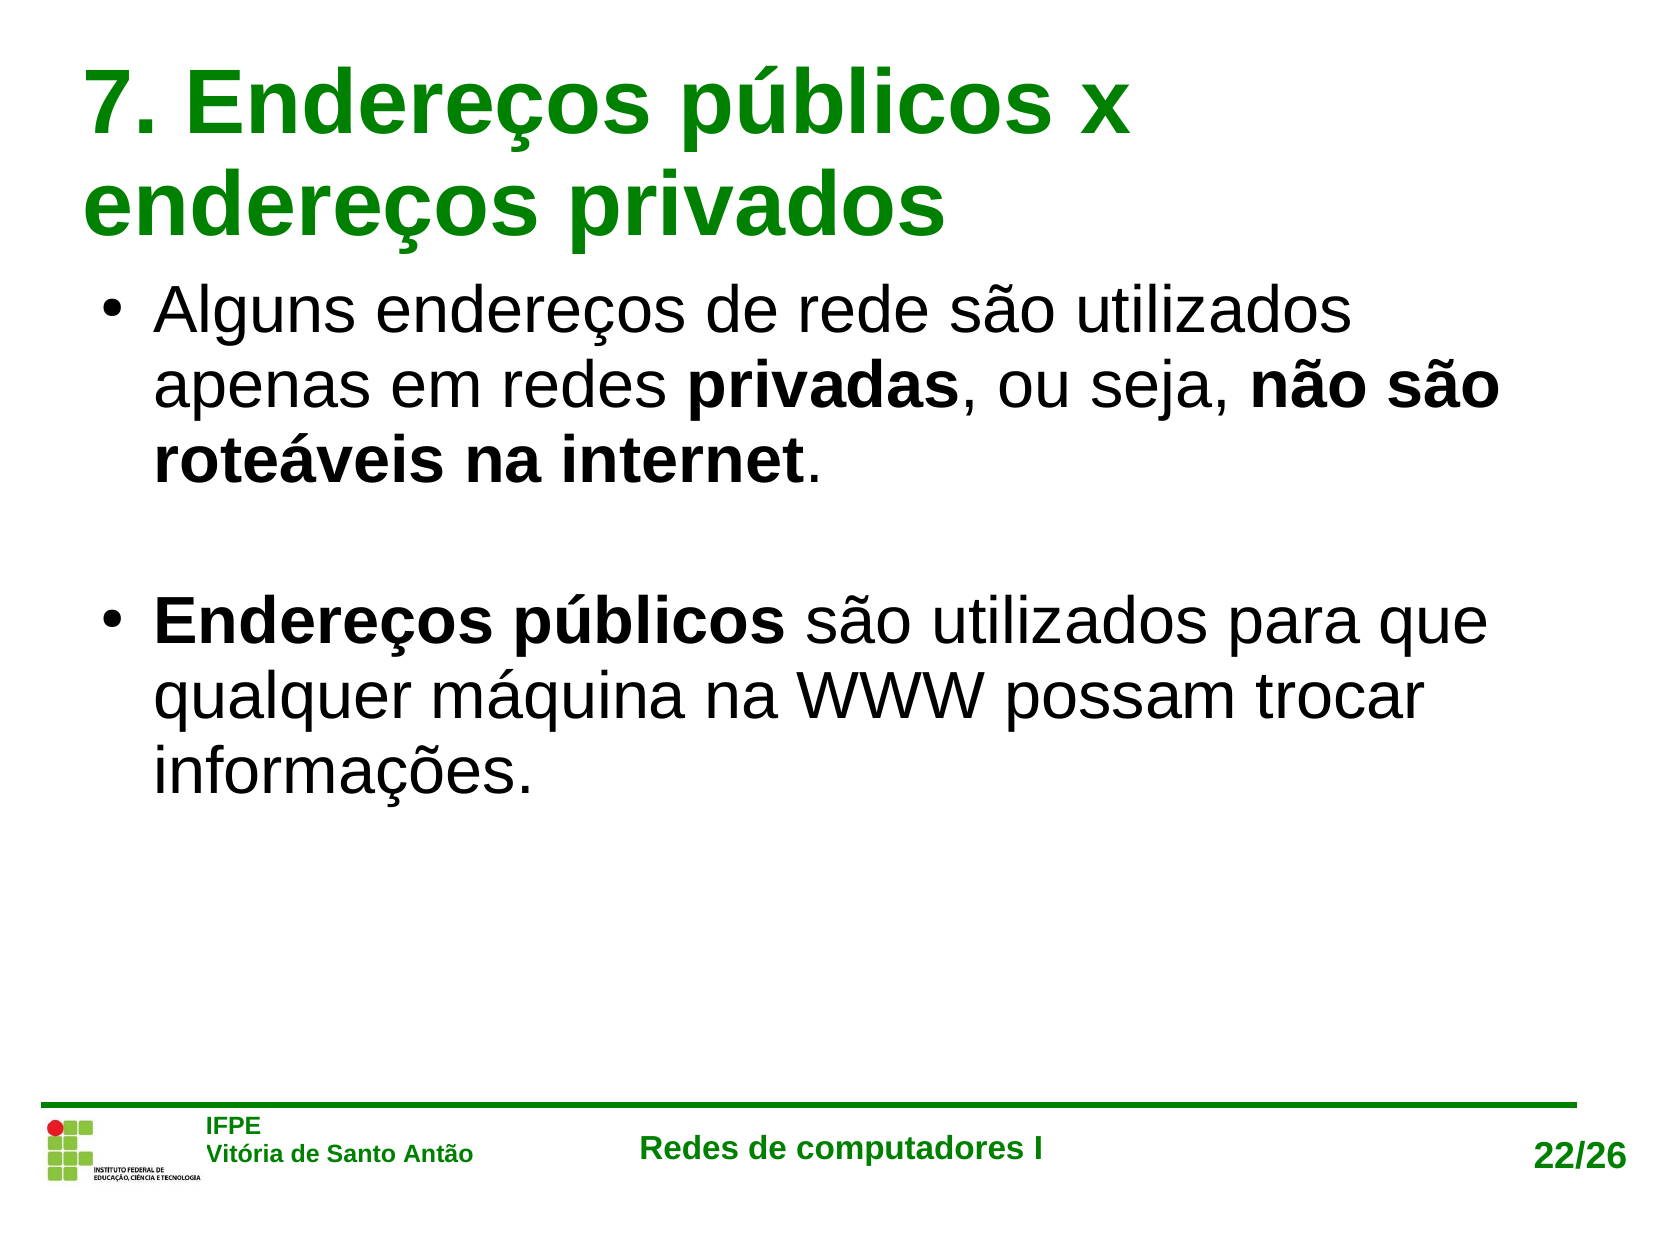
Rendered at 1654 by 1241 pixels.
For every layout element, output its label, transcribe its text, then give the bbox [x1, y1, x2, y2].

picture [39, 1111, 207, 1191]
list Alguns endereços de rede são utilizados apenas em redes privadas, ou seja, não são roteáveis na internet. Endereços públicos são utilizados para que qualquer máquina na WWW possam trocar informações. [82, 272, 1571, 1091]
title 7. Endereços públicos x endereços privados [82, 49, 1571, 257]
